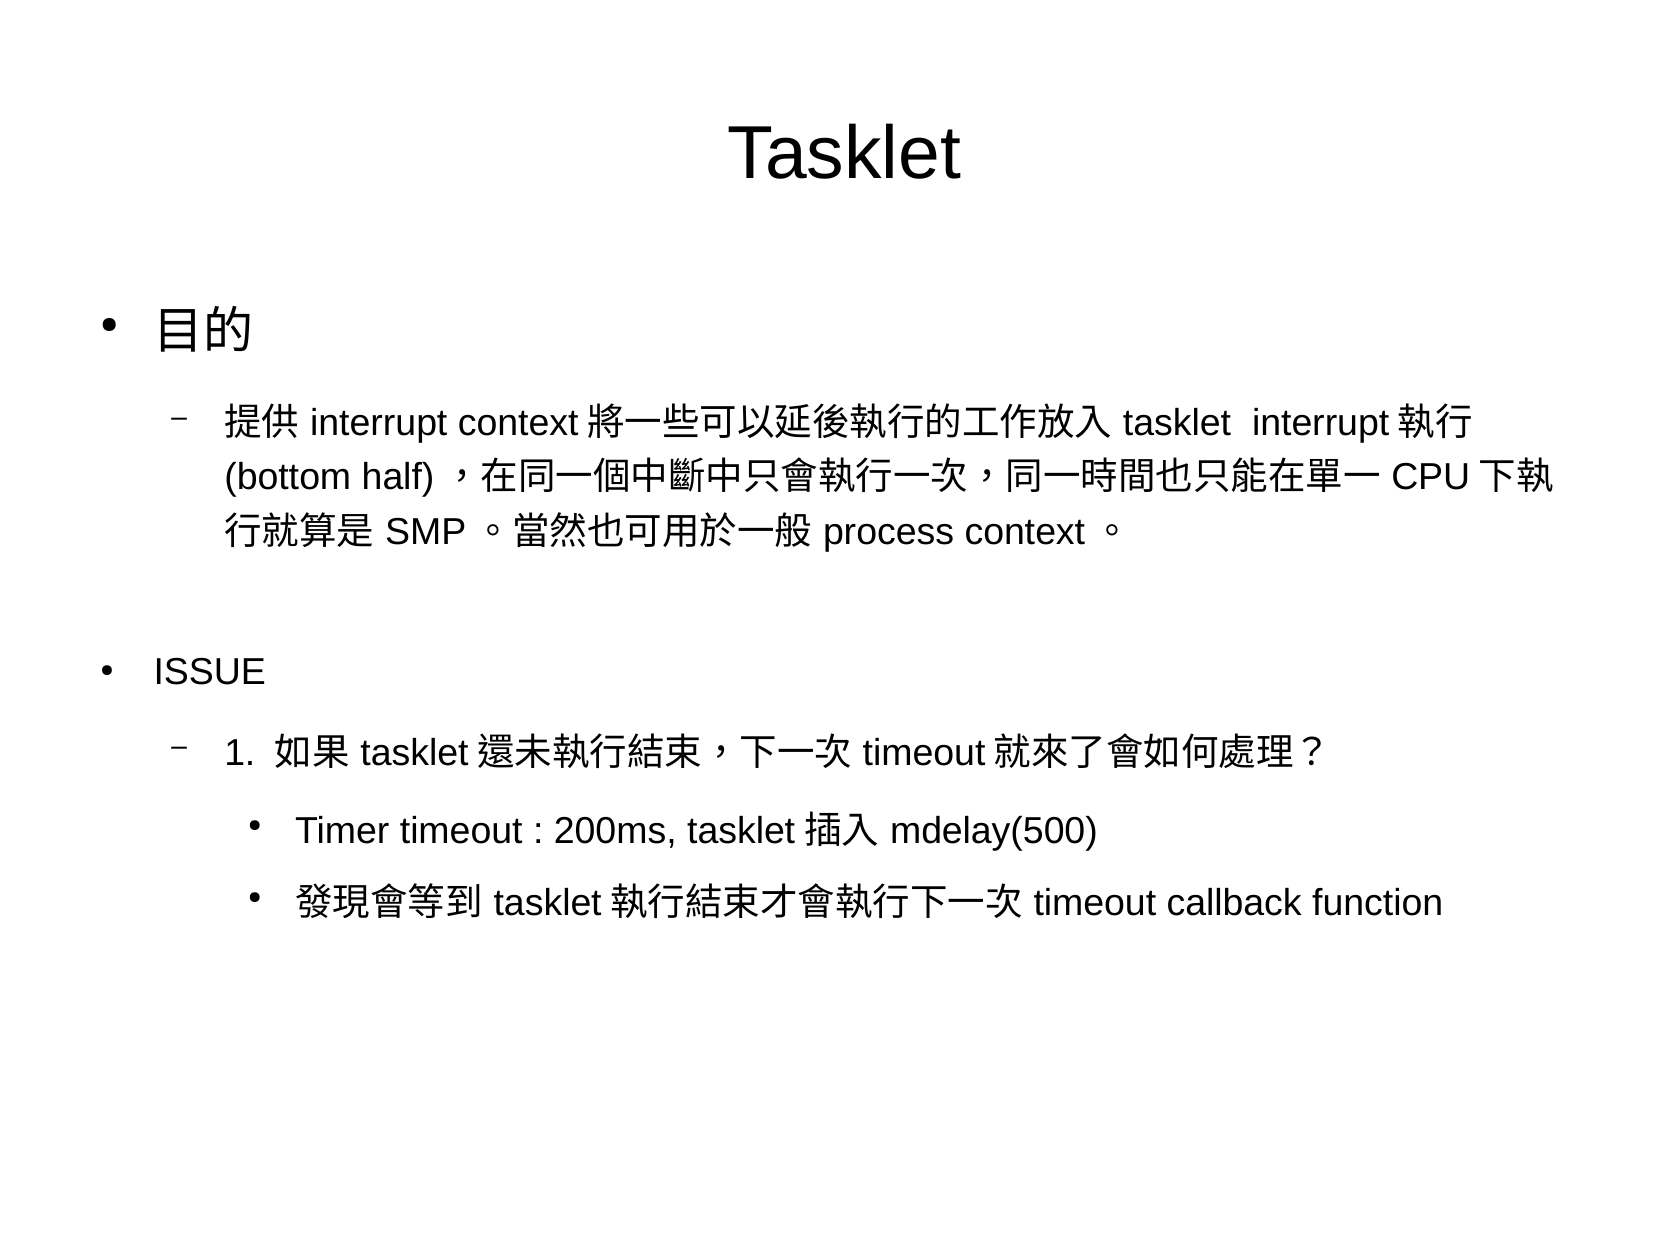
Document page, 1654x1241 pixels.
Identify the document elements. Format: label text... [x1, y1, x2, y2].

list 目的 提供interrupt context將一些可以延後執行的工作放入tasklet interrupt執行(bottom half)，在同一個中斷中只會執行一次，同一時間也只能在單一CPU下執行就算是SMP。當然也可用於一般process context。 ISSUE 1. 如果tasklet還未執行結束，下一次timeout就來了會如何處理？ Timer timeout : 200ms, tasklet插入mdelay(500) 發現會等到tasklet執行結束才會執行下一次timeout callback function [82, 290, 1571, 1010]
title Tasklet [82, 49, 1571, 257]
